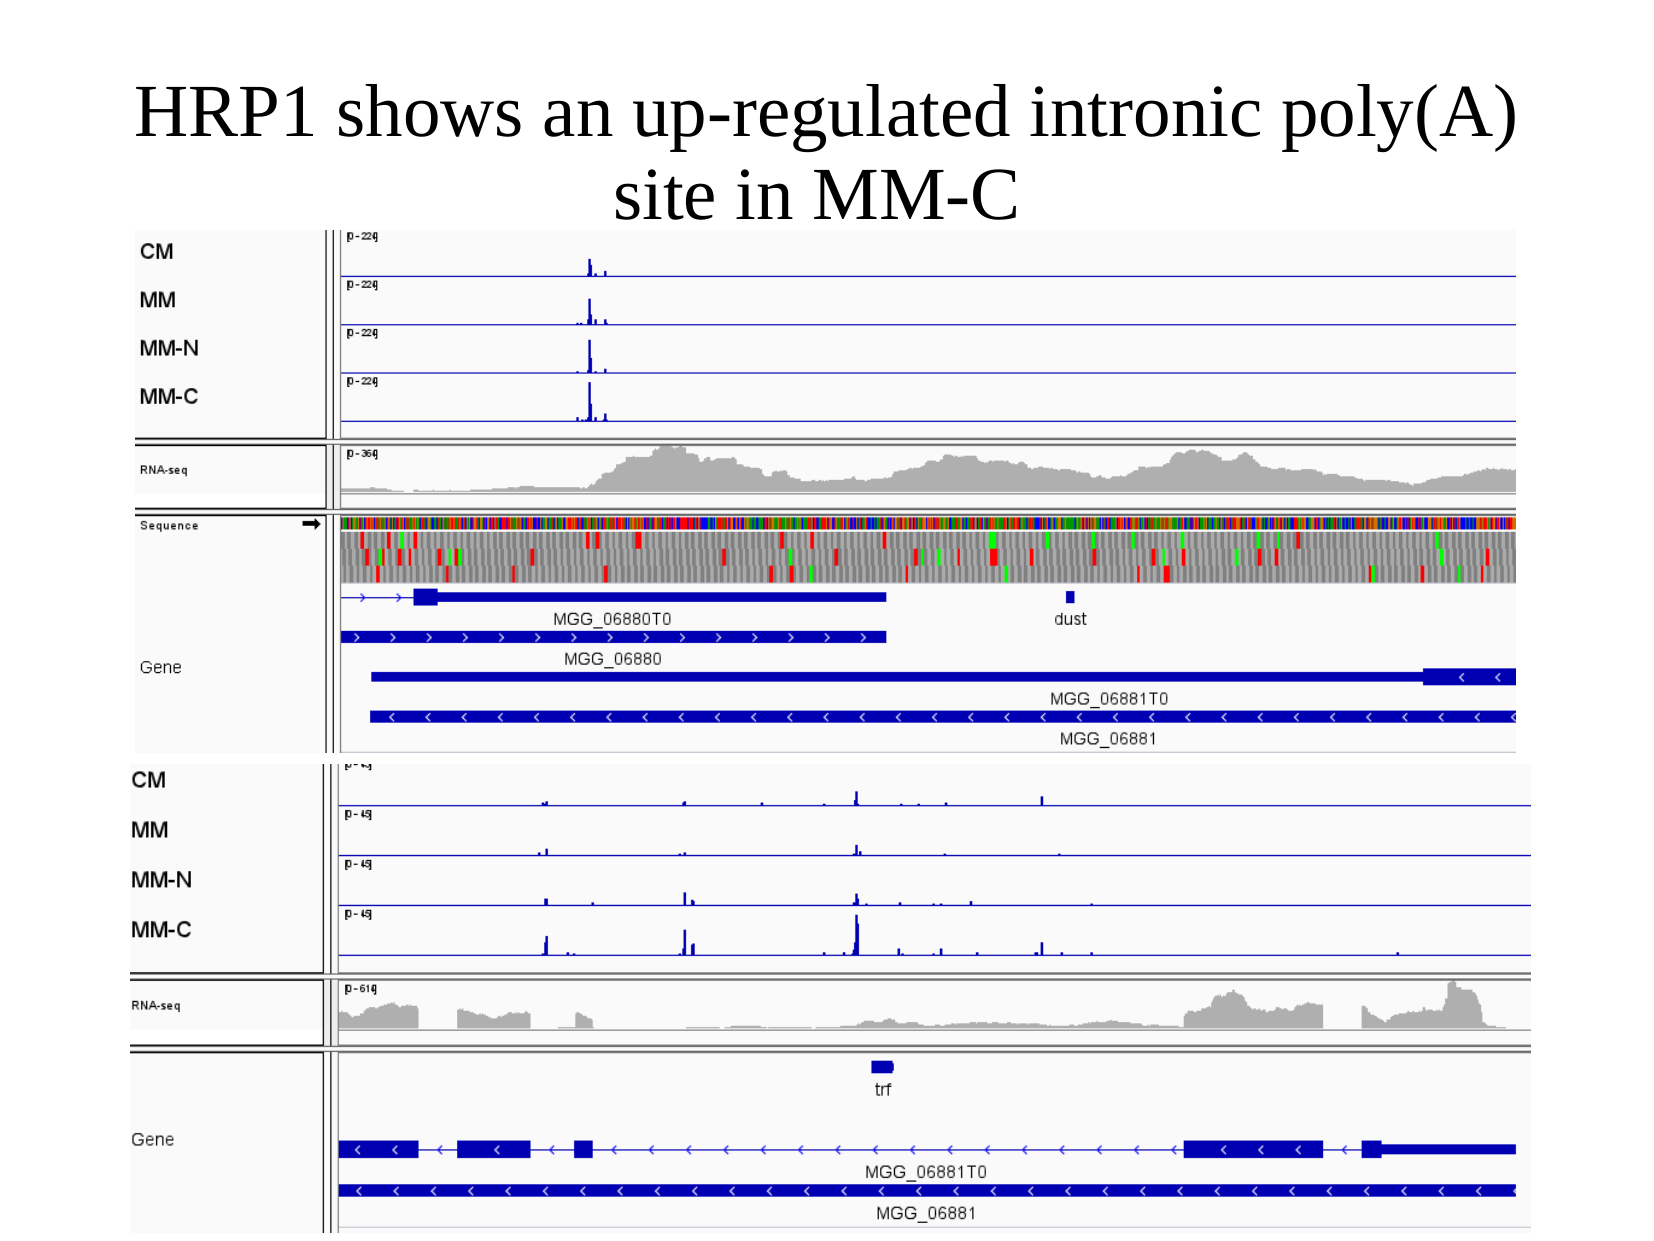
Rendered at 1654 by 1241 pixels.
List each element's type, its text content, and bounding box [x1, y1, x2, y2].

picture [130, 764, 1531, 1233]
picture [135, 230, 1516, 753]
title HRP1 shows an up-regulated intronic poly(A) site in MM-C [82, 49, 1571, 257]
